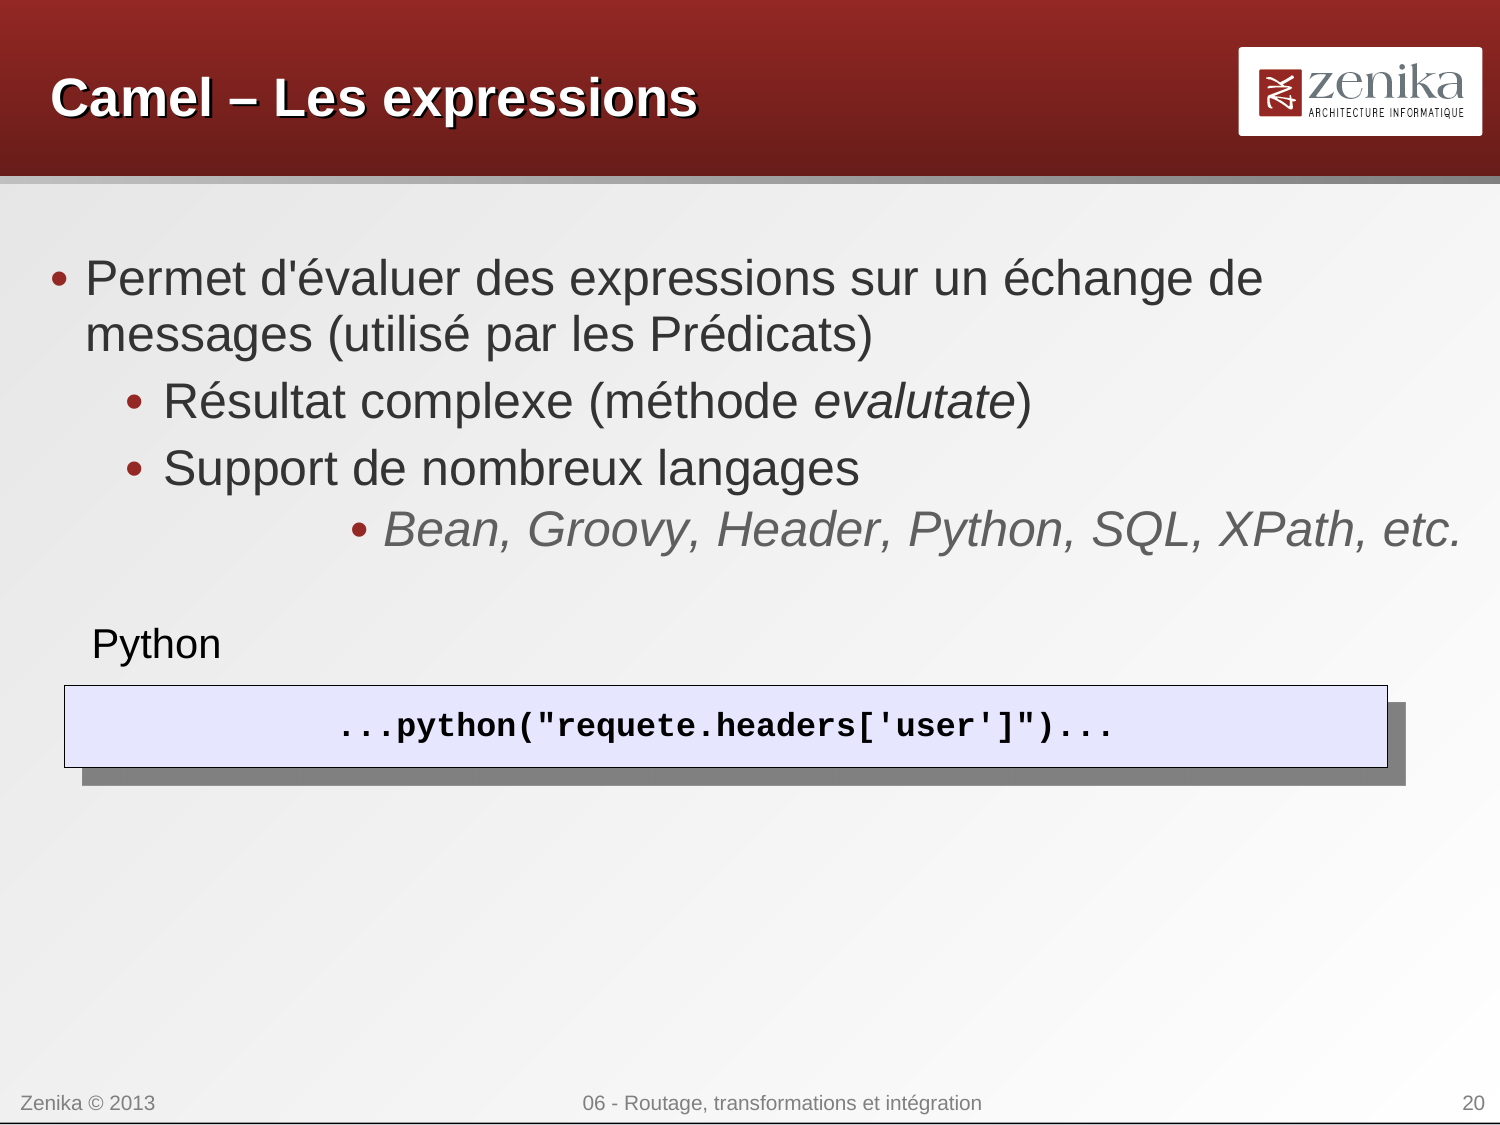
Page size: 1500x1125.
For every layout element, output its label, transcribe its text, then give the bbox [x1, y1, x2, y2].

picture [1257, 58, 1464, 125]
text_box Python [76, 617, 237, 679]
title Camel – Les expressions [50, 22, 1206, 172]
text_box ...python("requete.headers['user']")... [64, 685, 1388, 768]
list Permet d'évaluer des expressions sur un échange de messages (utilisé par les Prédicats) Résultat complexe (méthode evalutate) Support de nombreux langages Bean, Groovy, Header, Python, SQL, XPath, etc. [50, 250, 1477, 1064]
